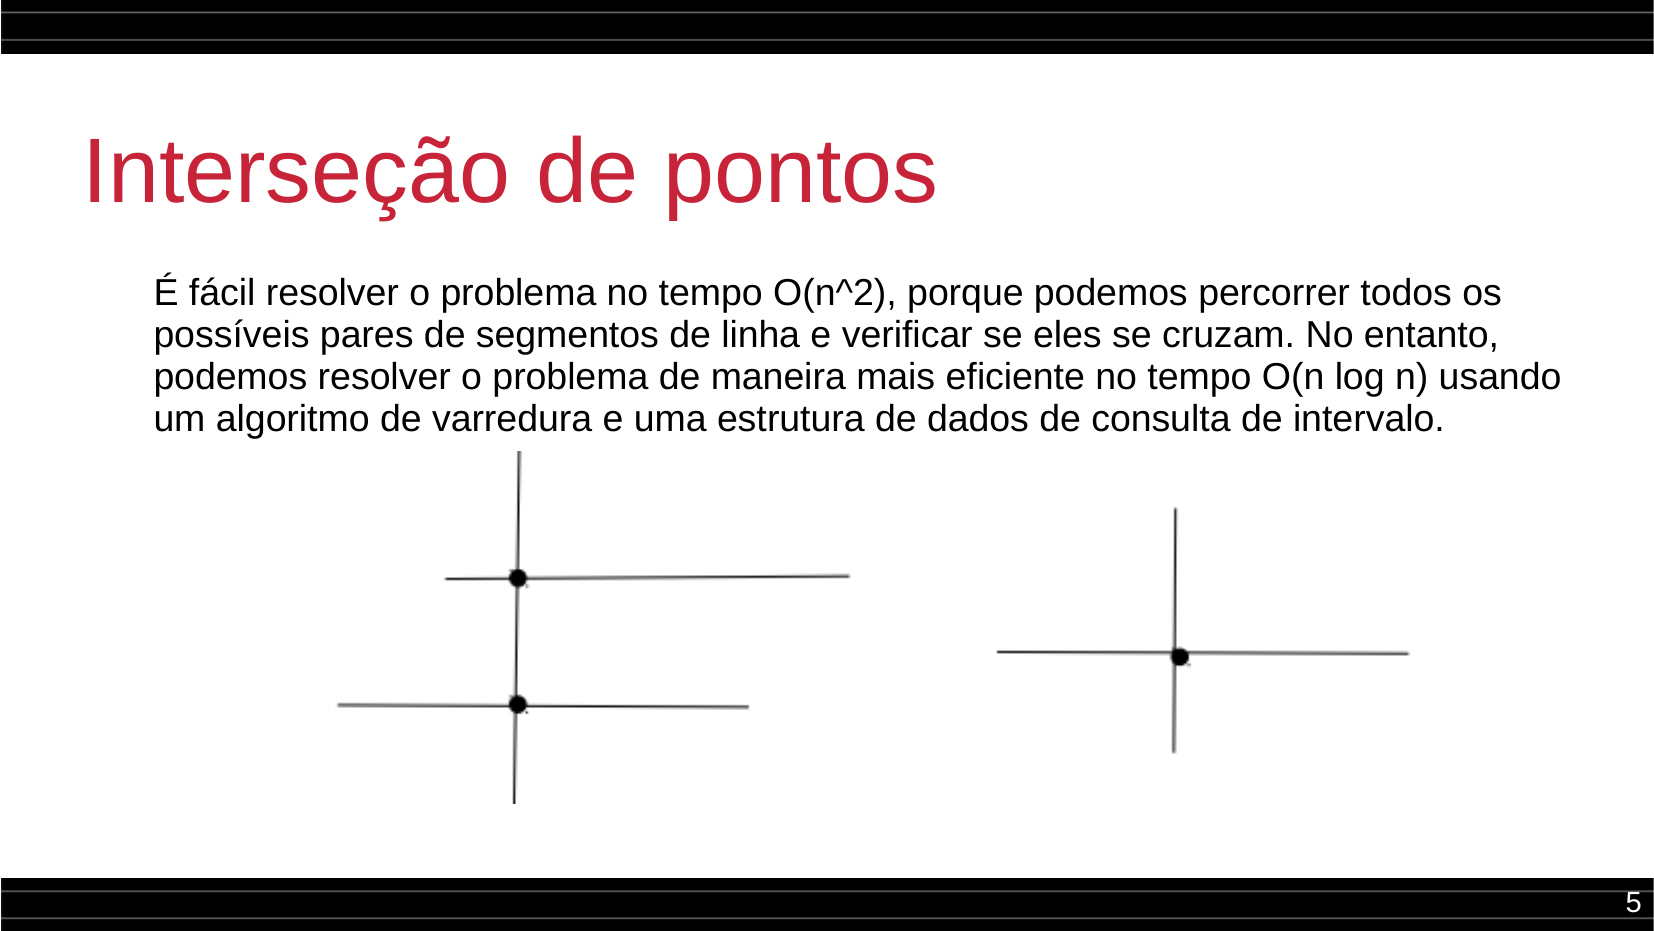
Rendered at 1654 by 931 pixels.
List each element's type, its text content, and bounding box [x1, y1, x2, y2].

picture [153, 451, 1500, 804]
picture [1, 0, 1654, 54]
title Interseção de pontos [82, 92, 1571, 249]
list É fácil resolver o problema no tempo O(n^2), porque podemos percorrer todos os possíveis pares de segmentos de linha e verificar se eles se cruzam. No entanto, podemos resolver o problema de maneira mais eficiente no tempo O(n log n) usando um algoritmo de varredura e uma estrutura de dados de consulta de intervalo. [82, 271, 1571, 758]
picture [1, 878, 1654, 931]
